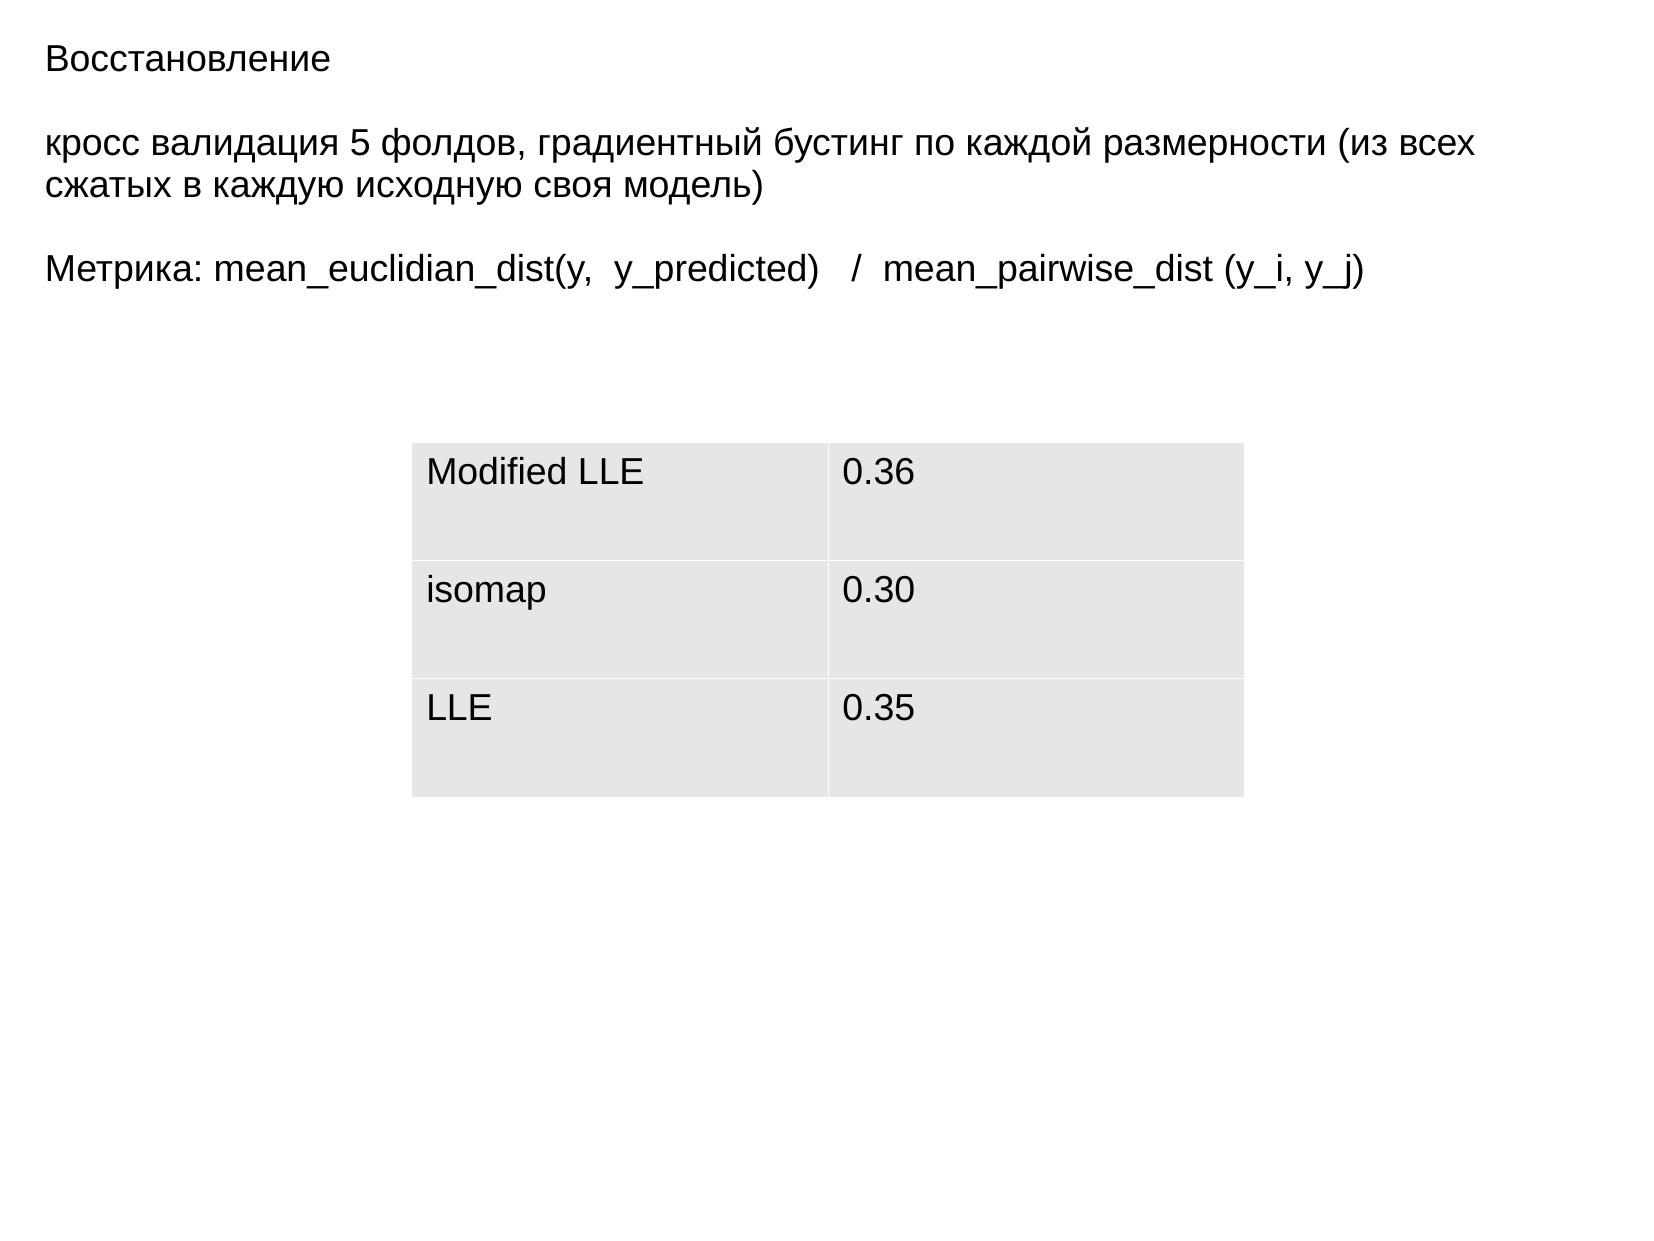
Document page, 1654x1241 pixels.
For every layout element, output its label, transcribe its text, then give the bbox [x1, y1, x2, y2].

table_cell 0.35 [829, 679, 1244, 797]
table_header Modified LLE [412, 443, 828, 560]
text_box Восстановление кросс валидация 5 фолдов, градиентный бустинг по каждой размерности (из всех сжатых в каждую исходную своя модель) Метрика: mean_euclidian_dist(y, y_predicted) / mean_pairwise_dist (y_i, y_j) [30, 30, 1606, 297]
table_header 0.36 [829, 443, 1244, 560]
table_cell 0.30 [829, 561, 1244, 678]
table_cell isomap [412, 561, 828, 678]
table_cell LLE [412, 679, 828, 797]
